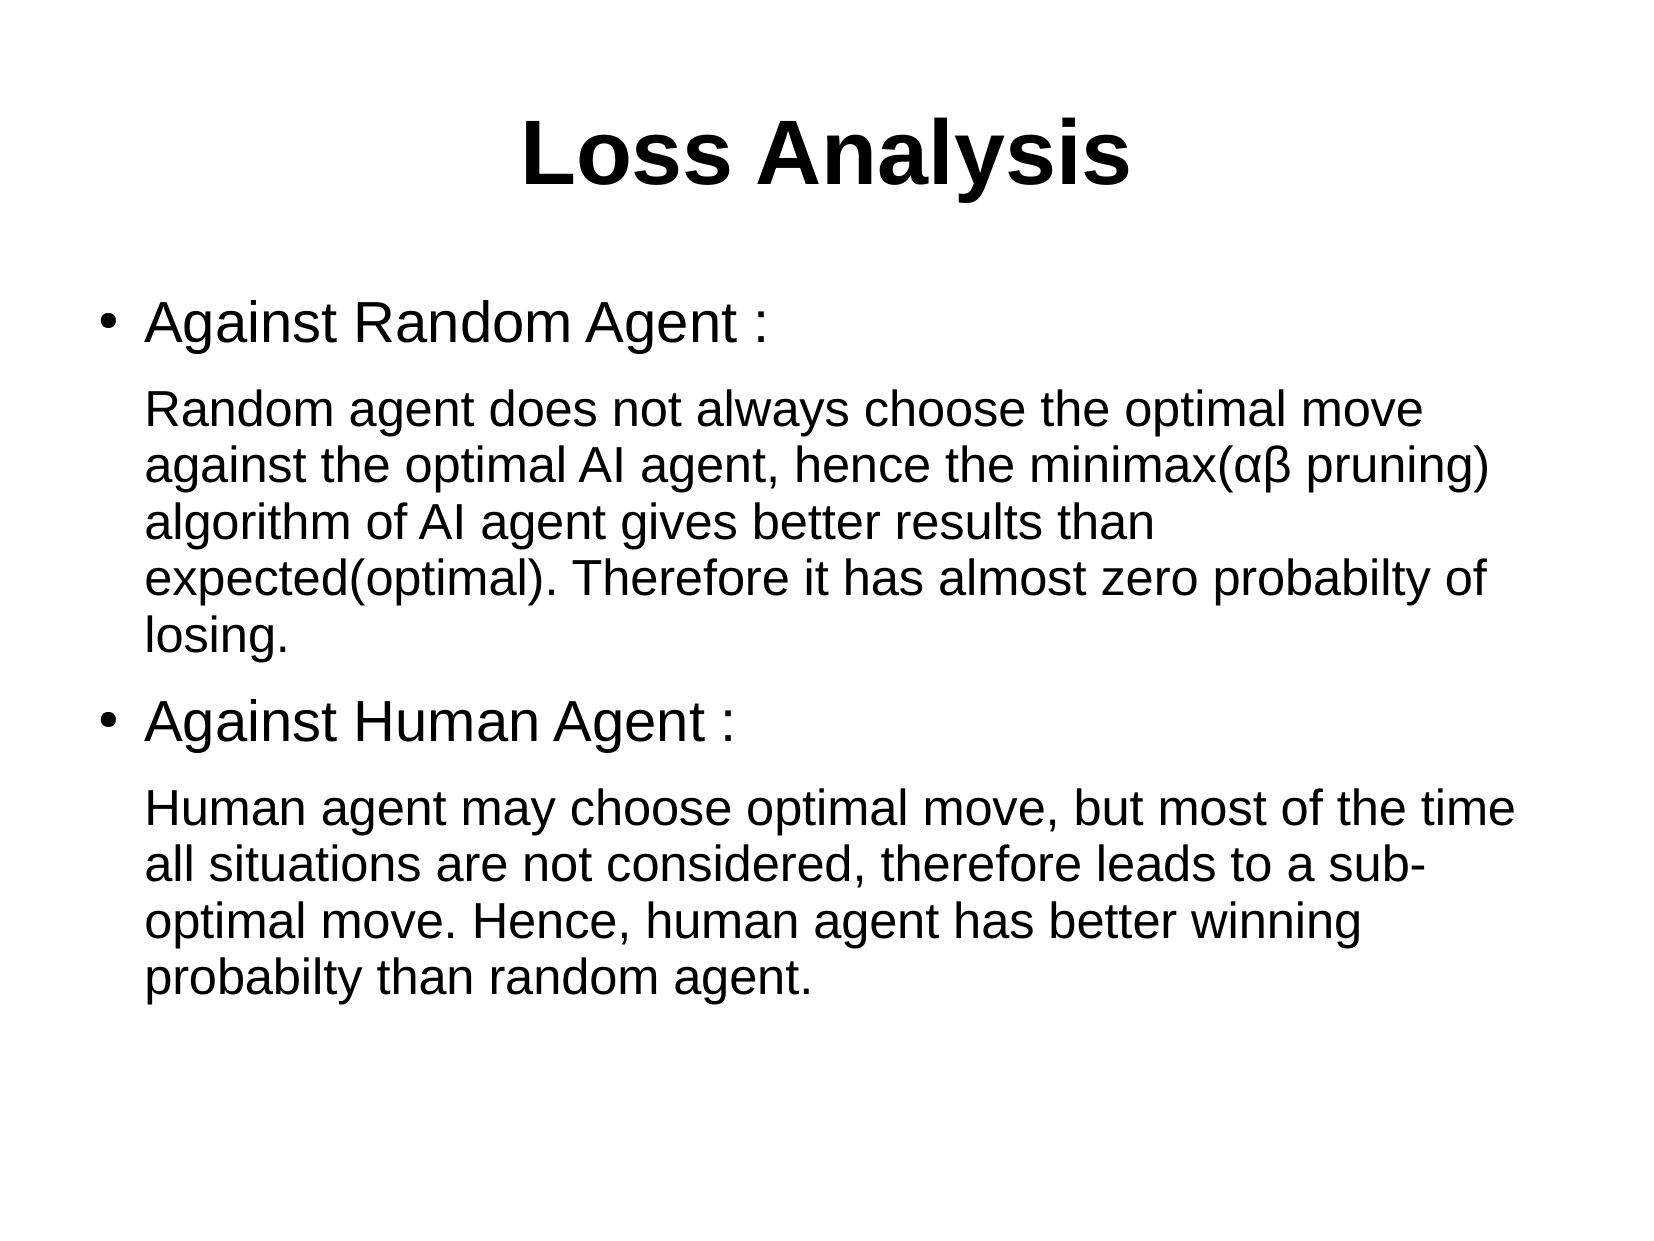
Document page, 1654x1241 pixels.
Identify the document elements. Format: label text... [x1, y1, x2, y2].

list Against Random Agent : Random agent does not always choose the optimal move against the optimal AI agent, hence the minimax(αβ pruning) algorithm of AI agent gives better results than expected(optimal). Therefore it has almost zero probabilty of losing. Against Human Agent : Human agent may choose optimal move, but most of the time all situations are not considered, therefore leads to a sub-optimal move. Hence, human agent has better winning probabilty than random agent. [82, 290, 1571, 1010]
title Loss Analysis [82, 49, 1571, 257]
